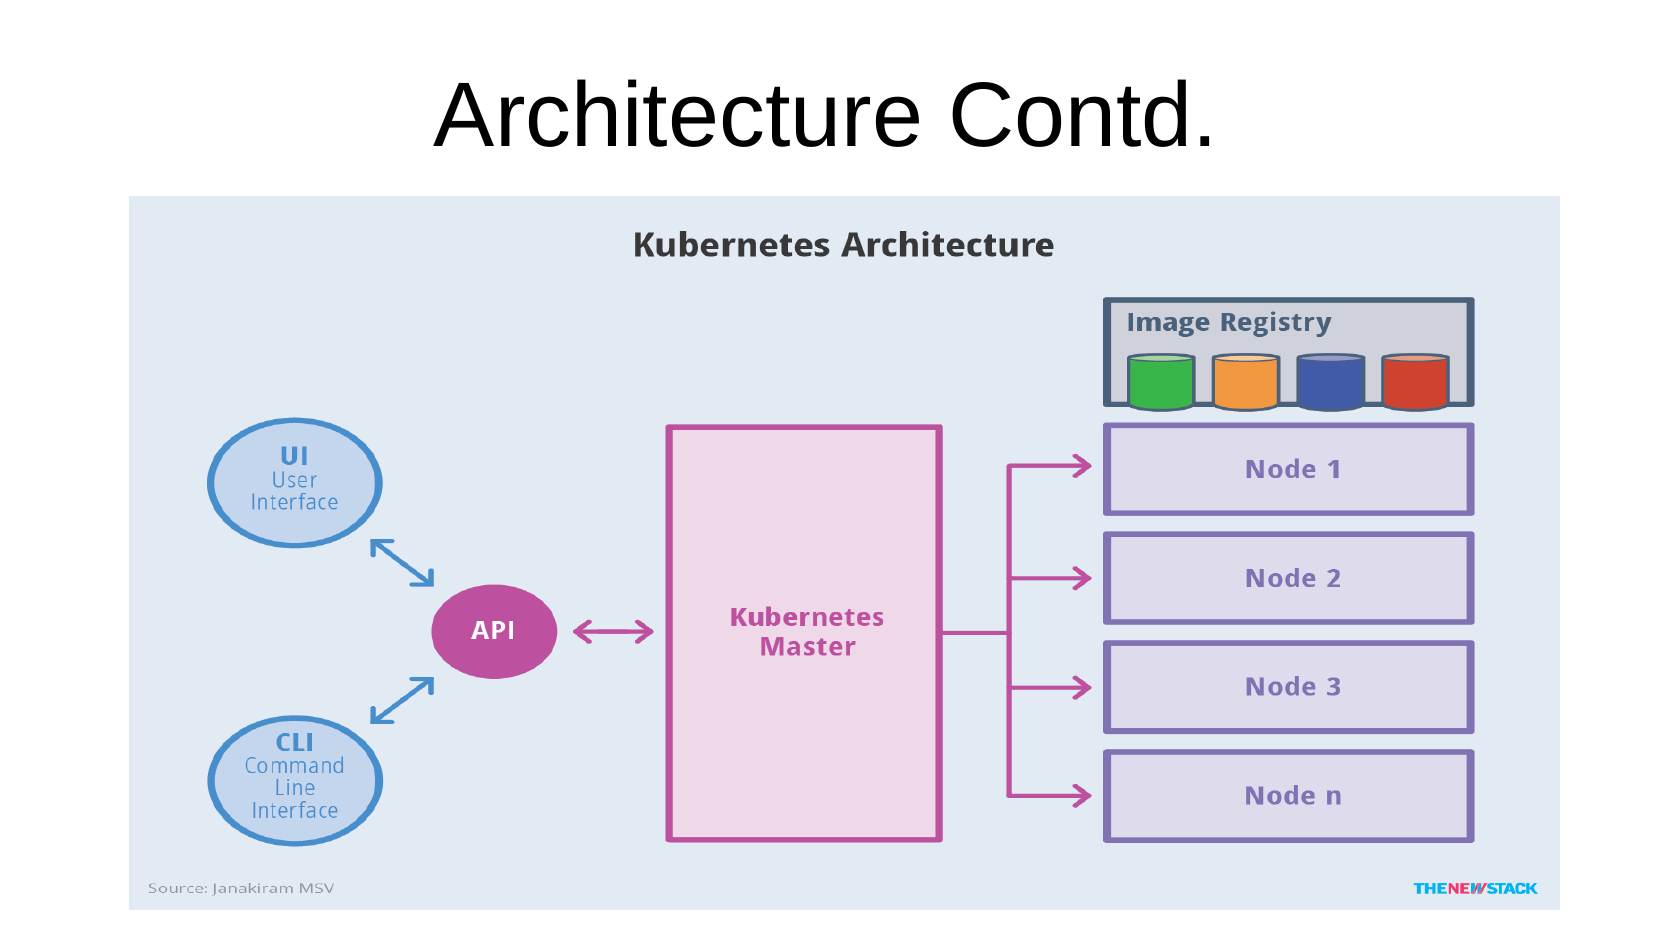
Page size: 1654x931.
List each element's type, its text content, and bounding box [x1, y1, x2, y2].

title Architecture Contd. [82, 37, 1571, 193]
picture [129, 196, 1560, 910]
